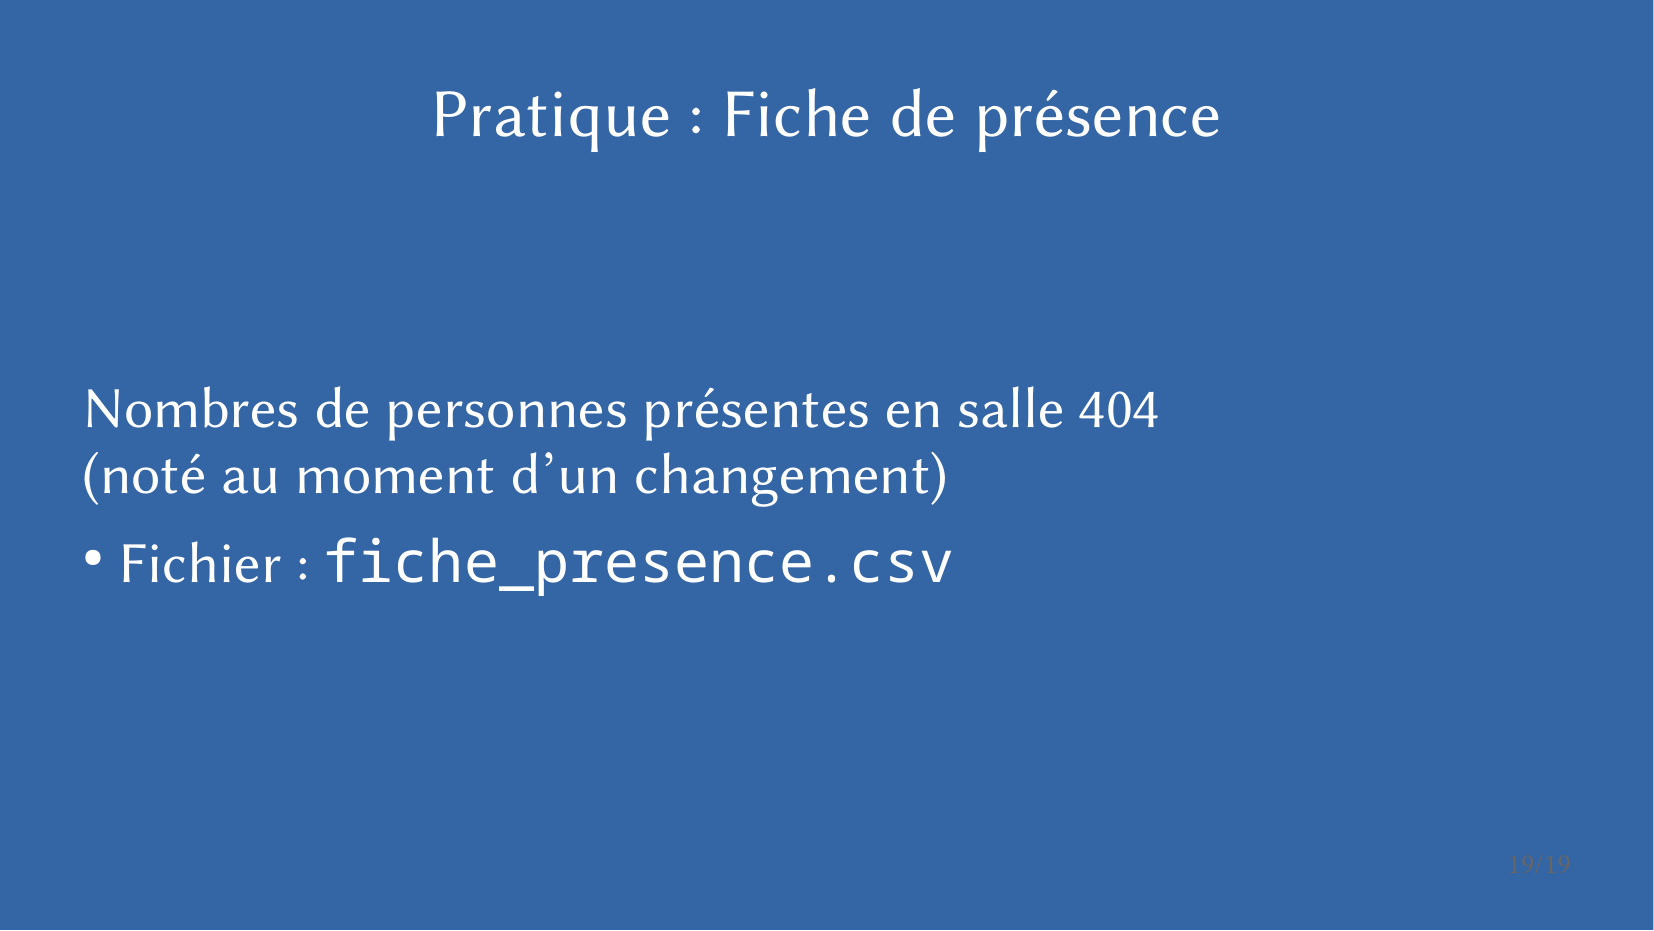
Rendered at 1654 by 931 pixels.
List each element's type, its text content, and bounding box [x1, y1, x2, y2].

subtitle Nombres de personnes présentes en salle 404 (noté au moment d’un changement) Fichier : fiche_presence.csv [82, 217, 1571, 758]
title Pratique : Fiche de présence [82, 37, 1571, 193]
